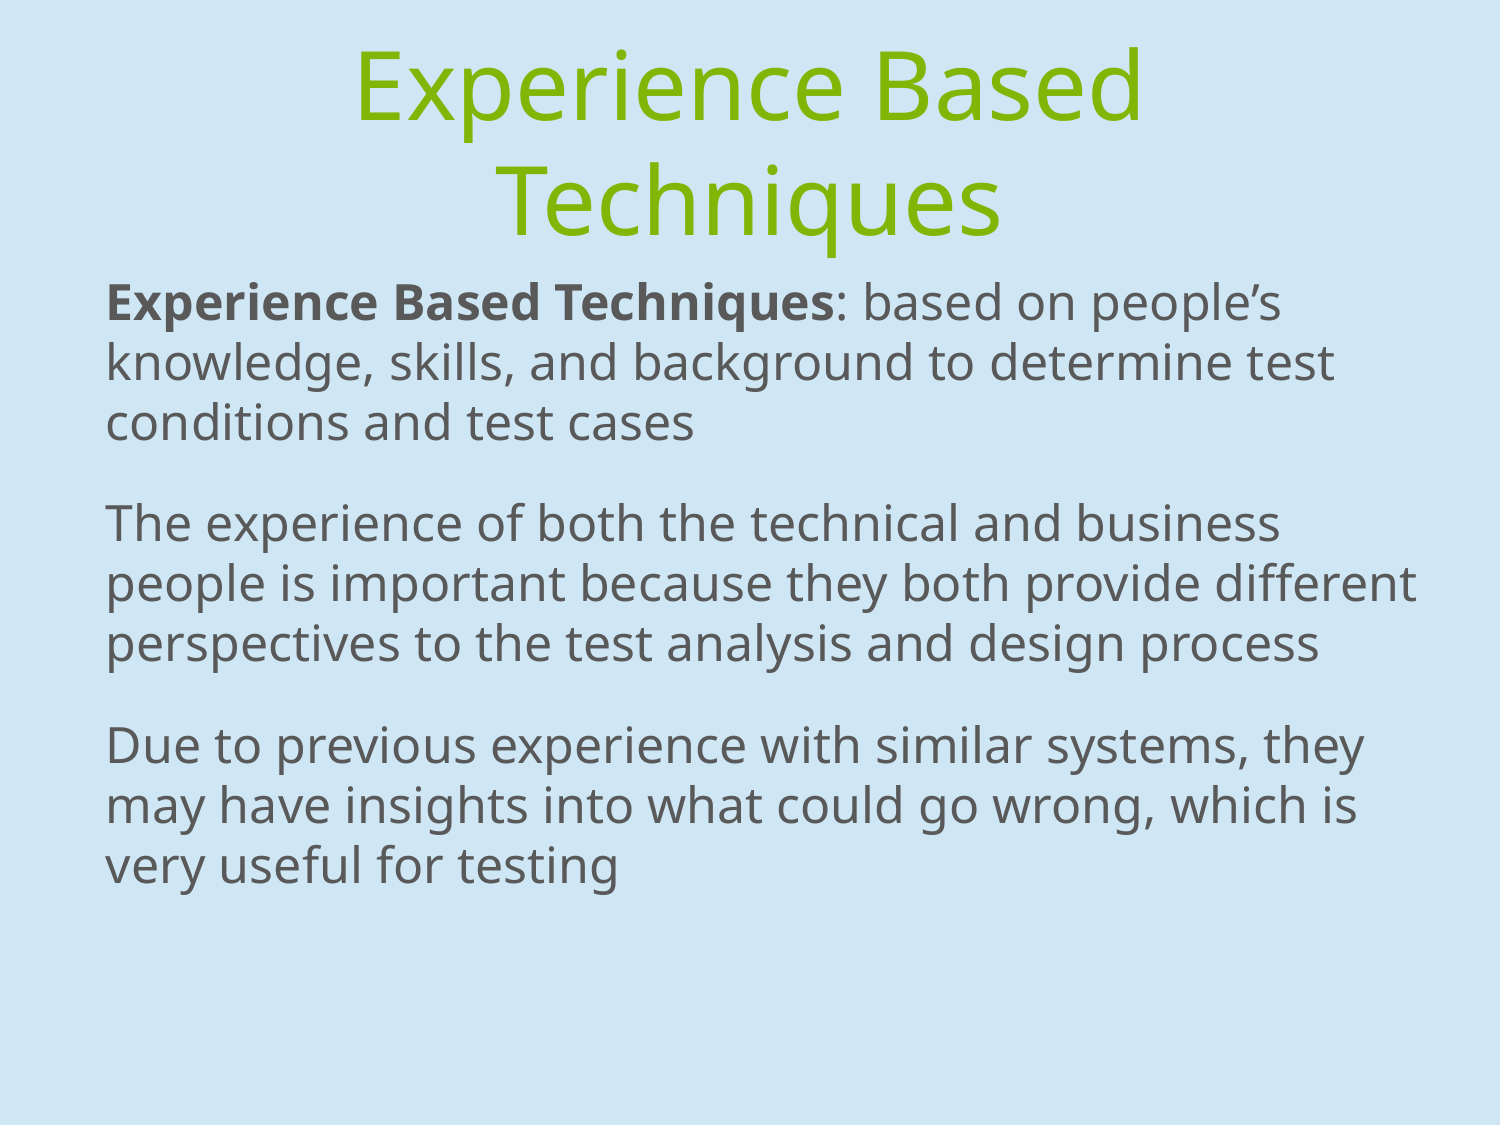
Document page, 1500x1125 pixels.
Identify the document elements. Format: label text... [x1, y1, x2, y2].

title Experience Based Techniques [90, 17, 1410, 237]
list Experience Based Techniques: based on people’s knowledge, skills, and background to determine test conditions and test cases The experience of both the technical and business people is important because they both provide different perspectives to the test analysis and design process Due to previous experience with similar systems, they may have insights into what could go wrong, which is very useful for testing [33, 262, 1464, 1093]
